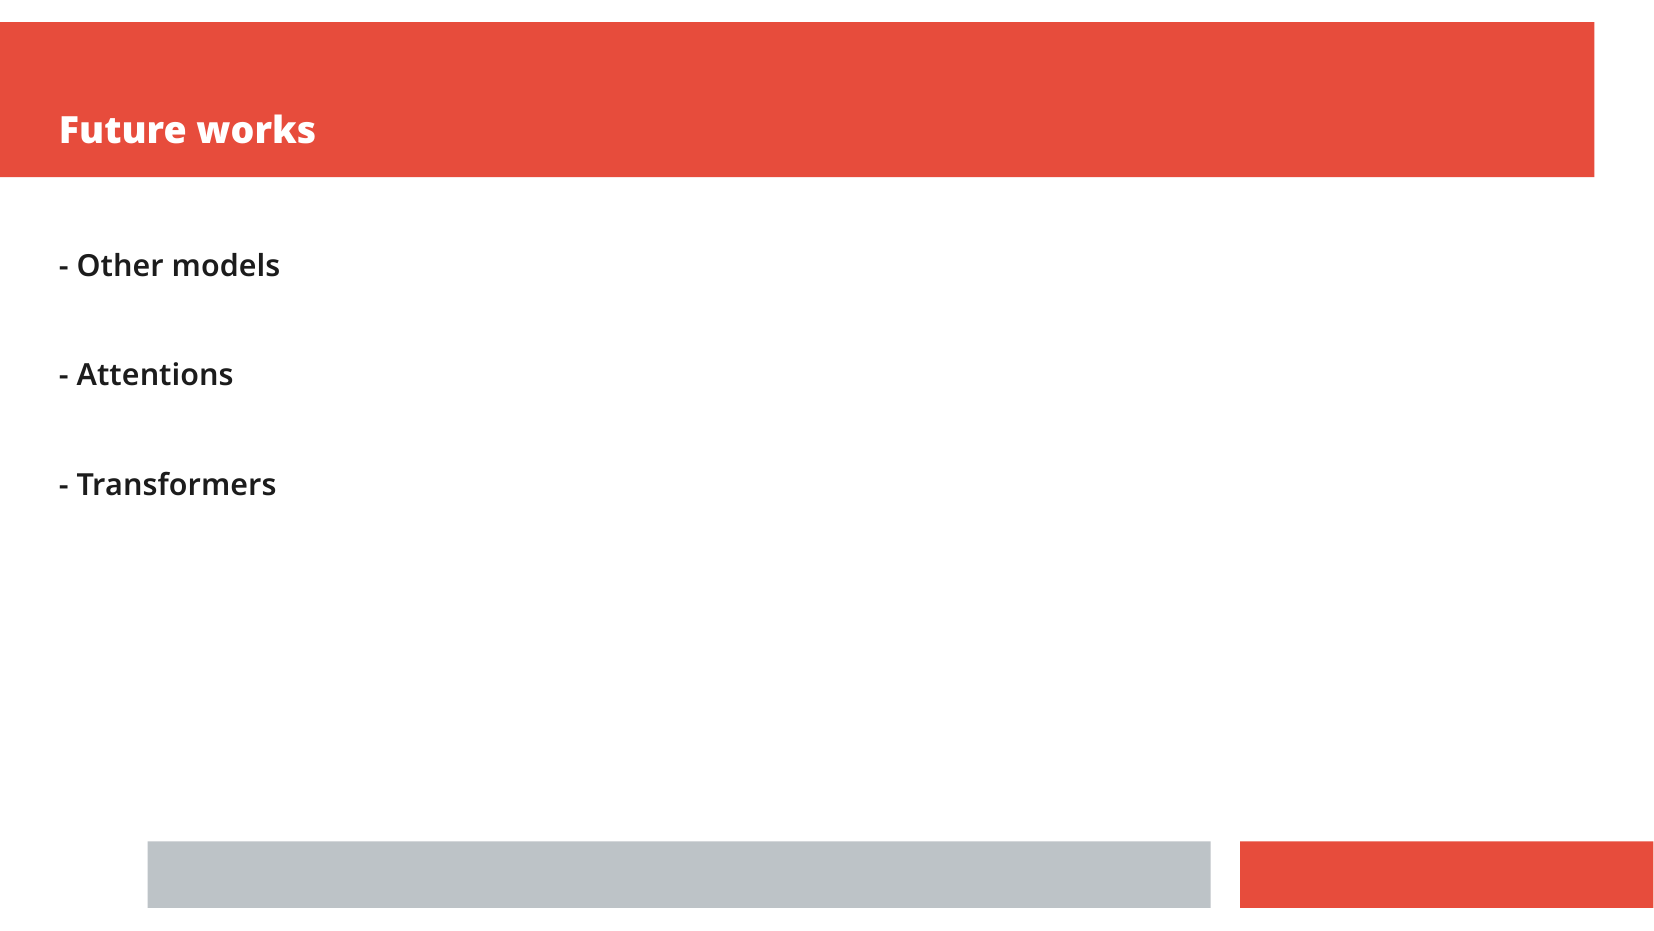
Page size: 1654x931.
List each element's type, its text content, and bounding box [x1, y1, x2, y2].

title Future works [59, 44, 1595, 156]
list - Other models - Attentions - Transformers [59, 243, 1565, 820]
